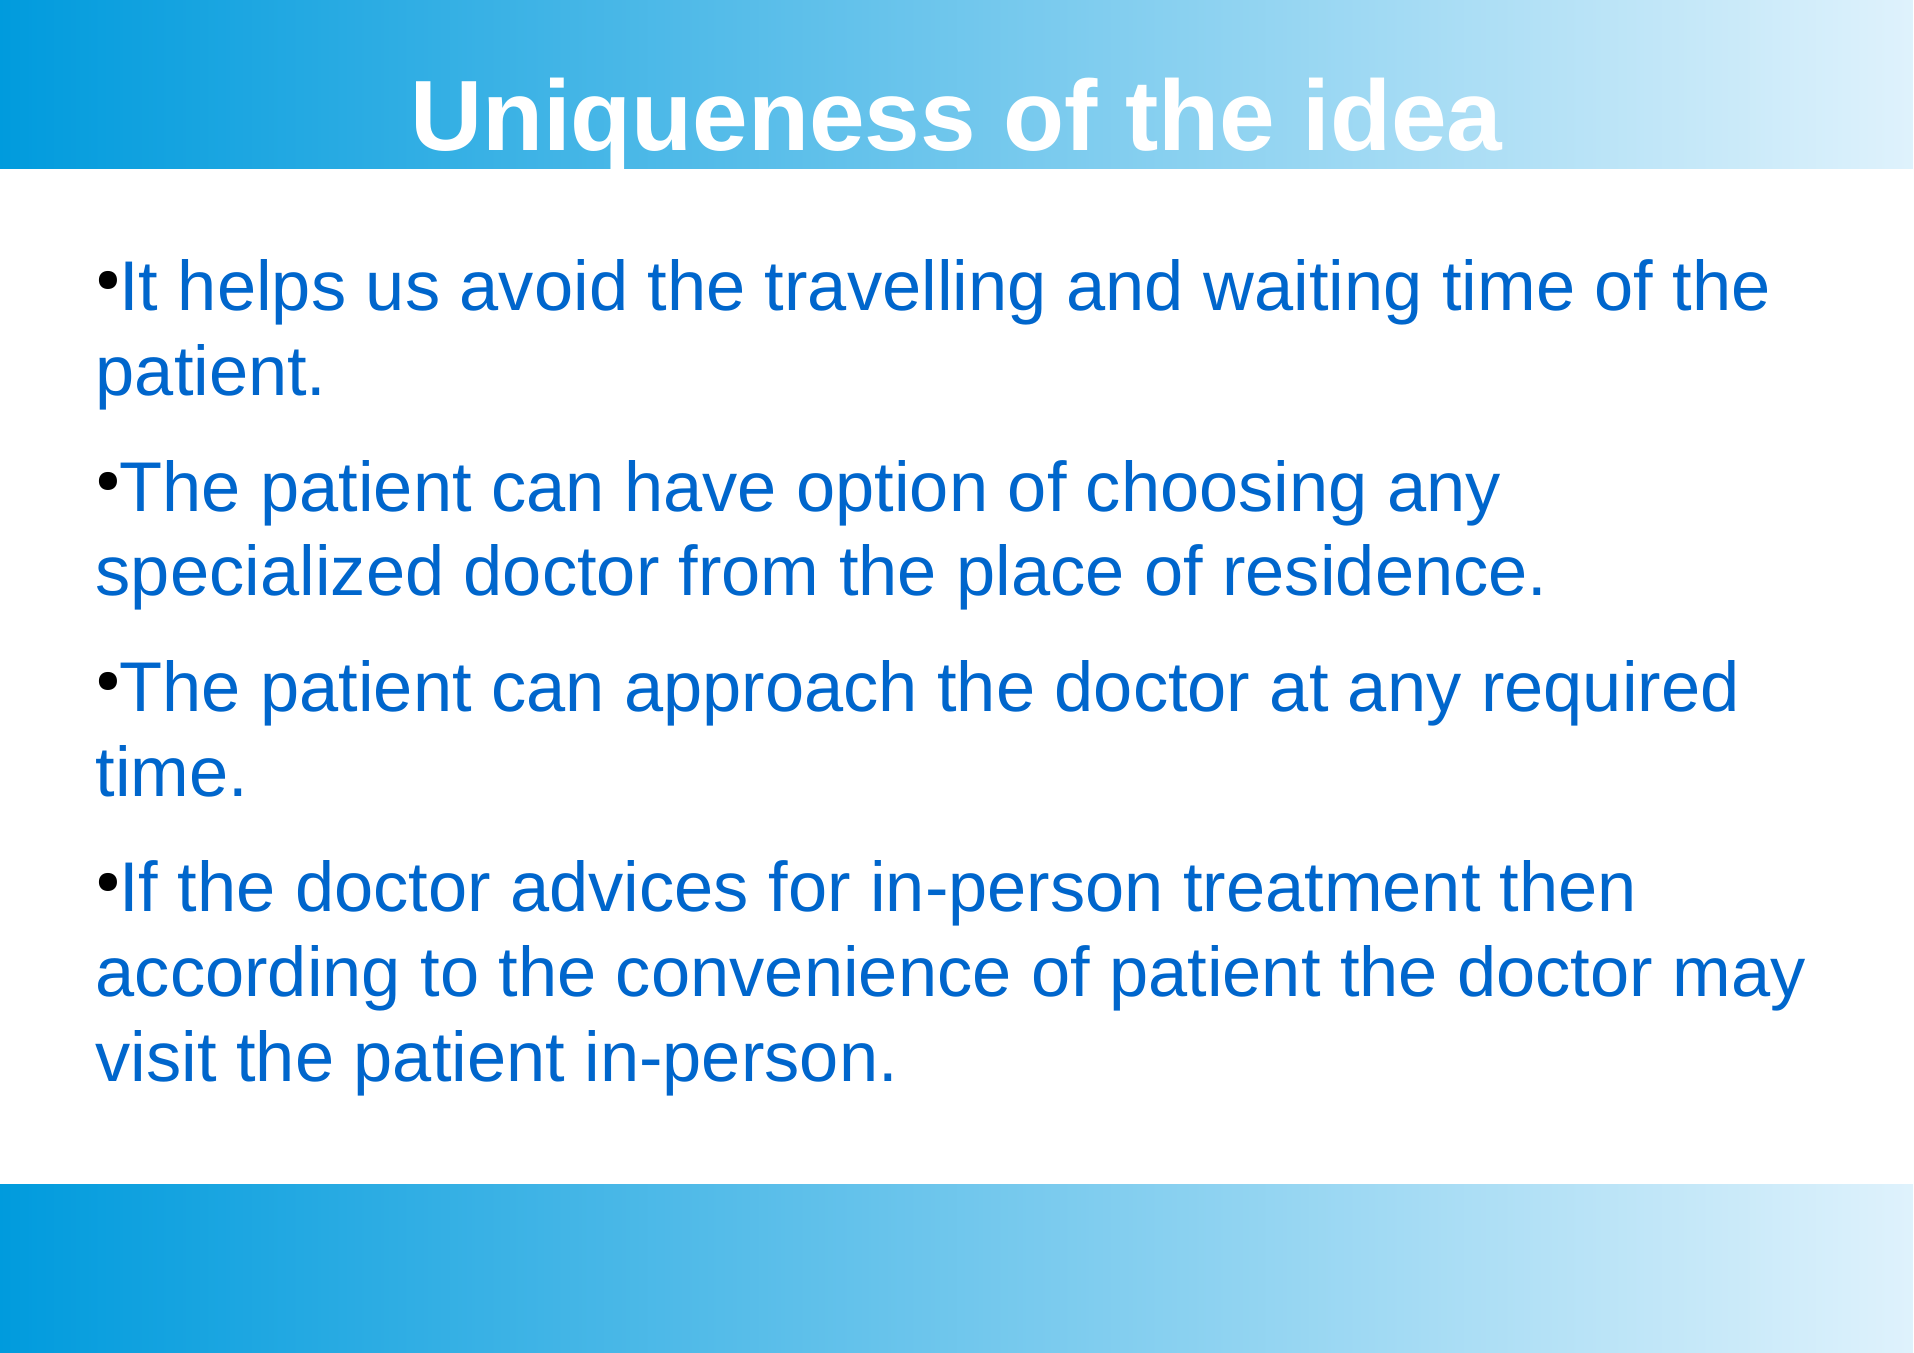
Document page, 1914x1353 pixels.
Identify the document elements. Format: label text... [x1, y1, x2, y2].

title Uniqueness of the idea [95, 53, 1818, 168]
list It helps us avoid the travelling and waiting time of the patient. The patient can have option of choosing any specialized doctor from the place of residence. The patient can approach the doctor at any required time. If the doctor advices for in-person treatment then according to the convenience of patient the doctor may visit the patient in-person. [95, 240, 1818, 1101]
